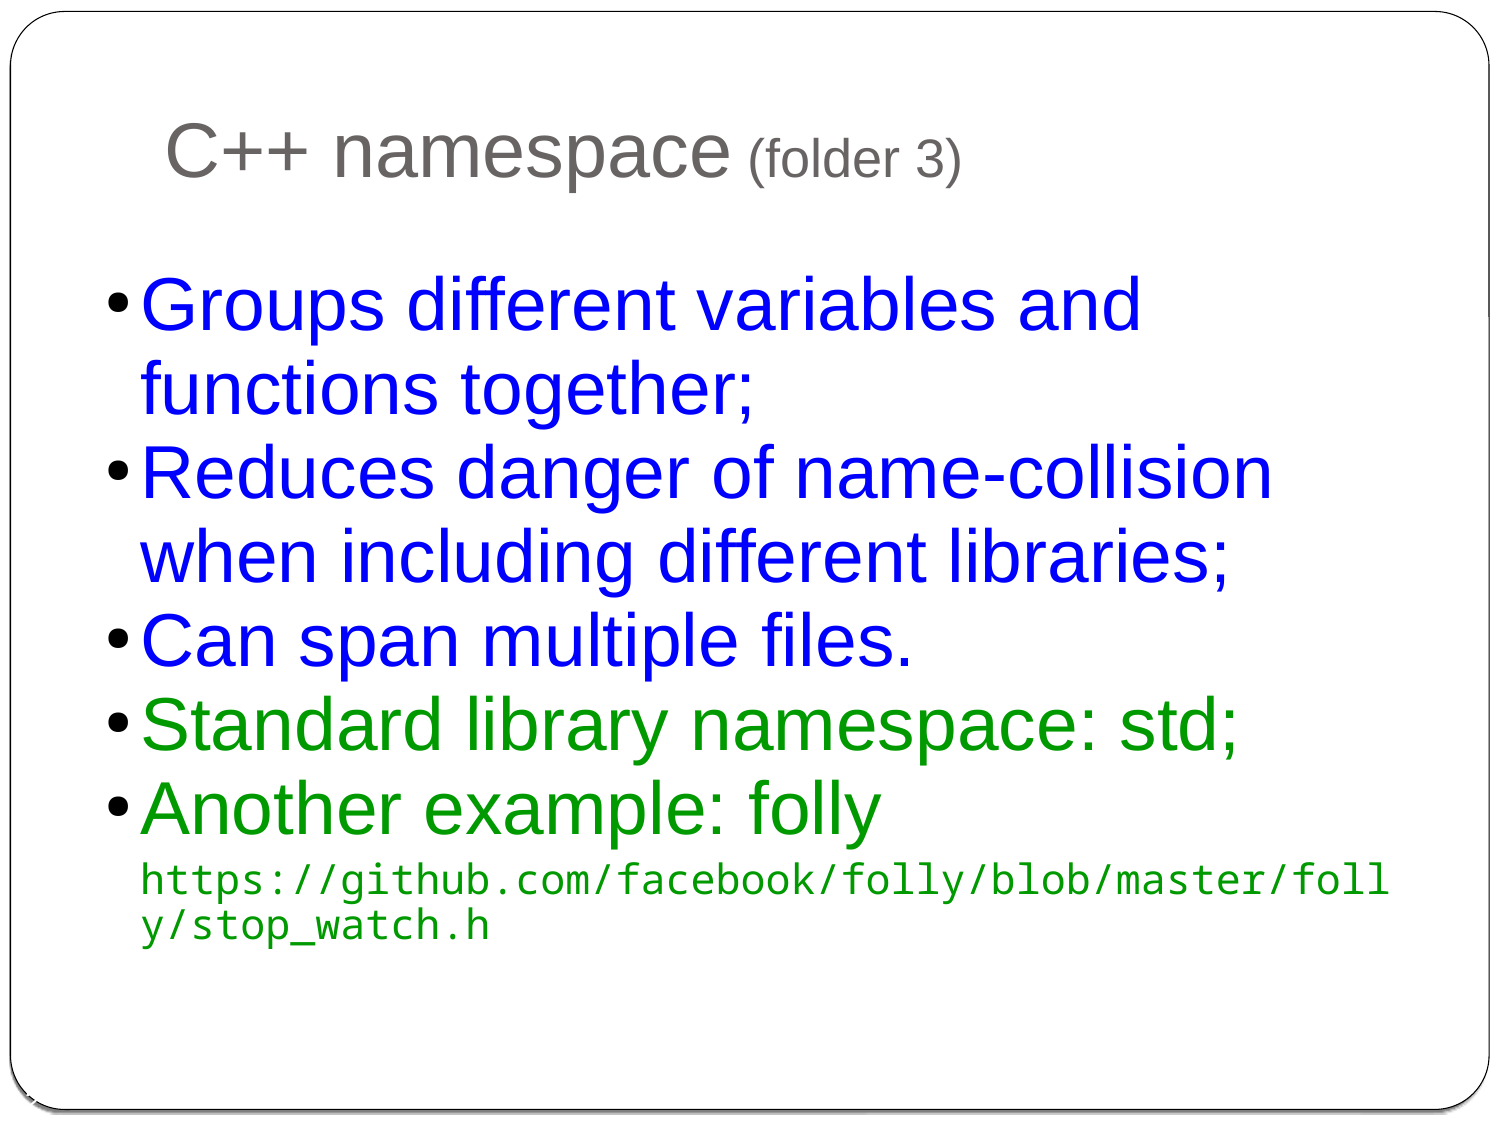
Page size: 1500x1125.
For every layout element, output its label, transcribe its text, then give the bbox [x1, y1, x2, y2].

title C++ namespace (folder 3) [150, 92, 1425, 209]
text_box Groups different variables and functions together; Reduces danger of name-collision when including different libraries; Can span multiple files. Standard library namespace: std; Another example: follyhttps://github.com/facebook/folly/blob/master/folly/stop_watch.h [90, 254, 1411, 1075]
slide_number <number> [0, 1074, 50, 1125]
